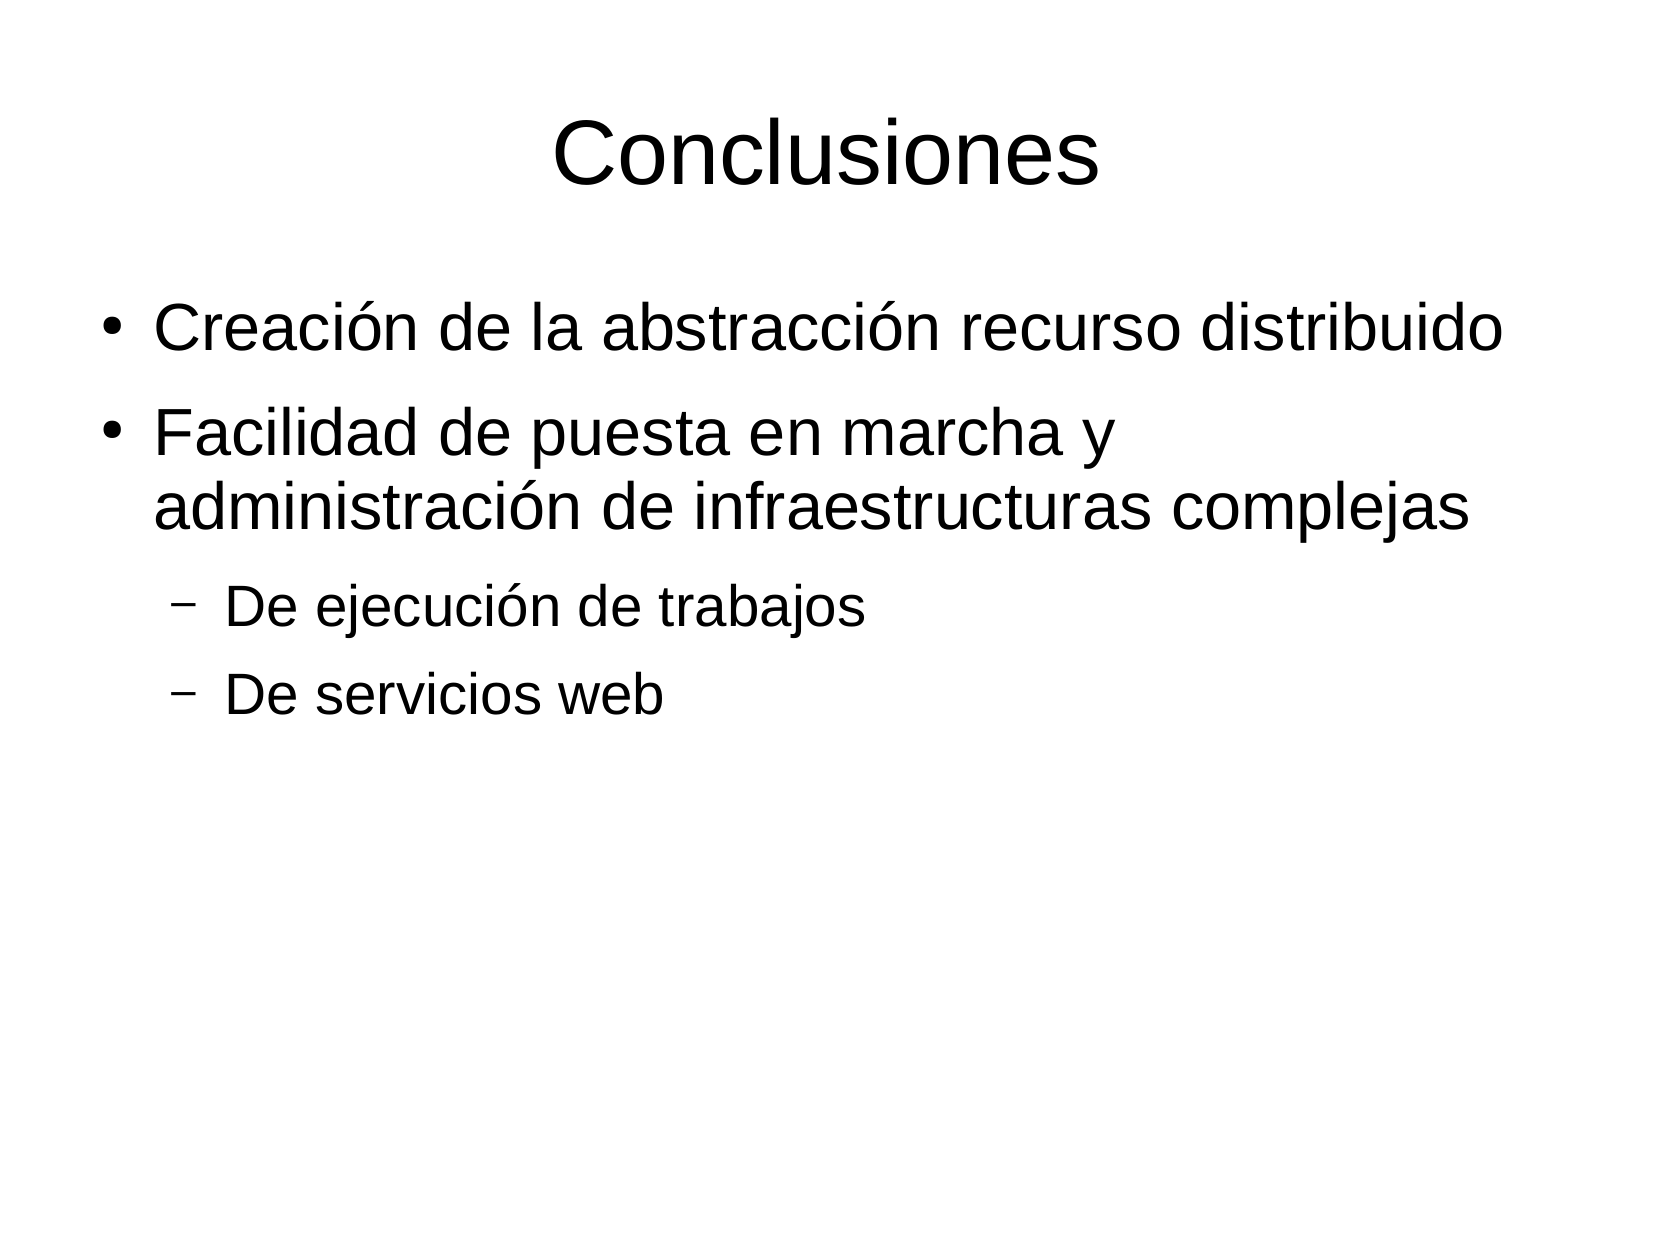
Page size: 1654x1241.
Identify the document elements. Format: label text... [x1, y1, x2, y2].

title Conclusiones [82, 49, 1571, 257]
list Creación de la abstracción recurso distribuido Facilidad de puesta en marcha y administración de infraestructuras complejas De ejecución de trabajos De servicios web [82, 290, 1538, 1010]
